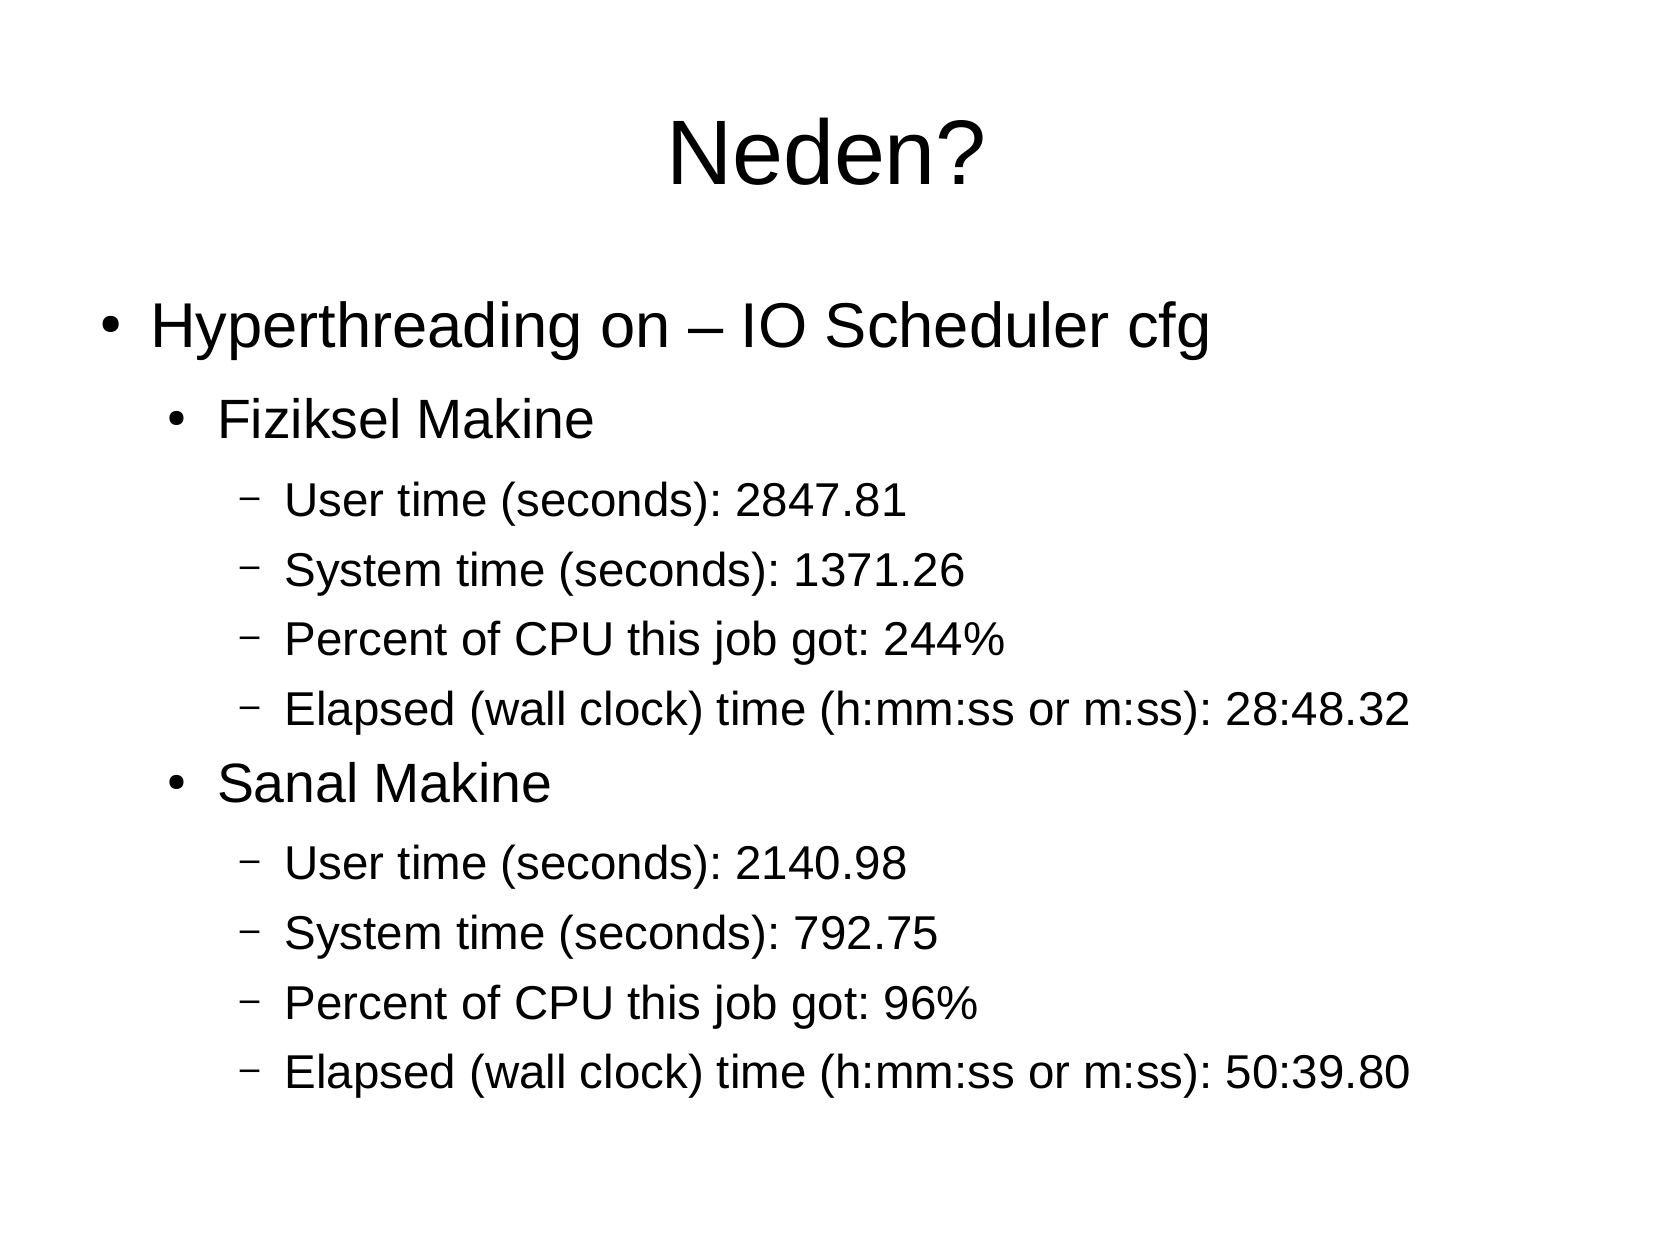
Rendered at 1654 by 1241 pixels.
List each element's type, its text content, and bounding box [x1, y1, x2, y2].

list Hyperthreading on – IO Scheduler cfg Fiziksel Makine User time (seconds): 2847.81 System time (seconds): 1371.26 Percent of CPU this job got: 244% Elapsed (wall clock) time (h:mm:ss or m:ss): 28:48.32 Sanal Makine User time (seconds): 2140.98 System time (seconds): 792.75 Percent of CPU this job got: 96% Elapsed (wall clock) time (h:mm:ss or m:ss): 50:39.80 [82, 290, 1571, 1109]
title Neden? [82, 56, 1571, 250]
